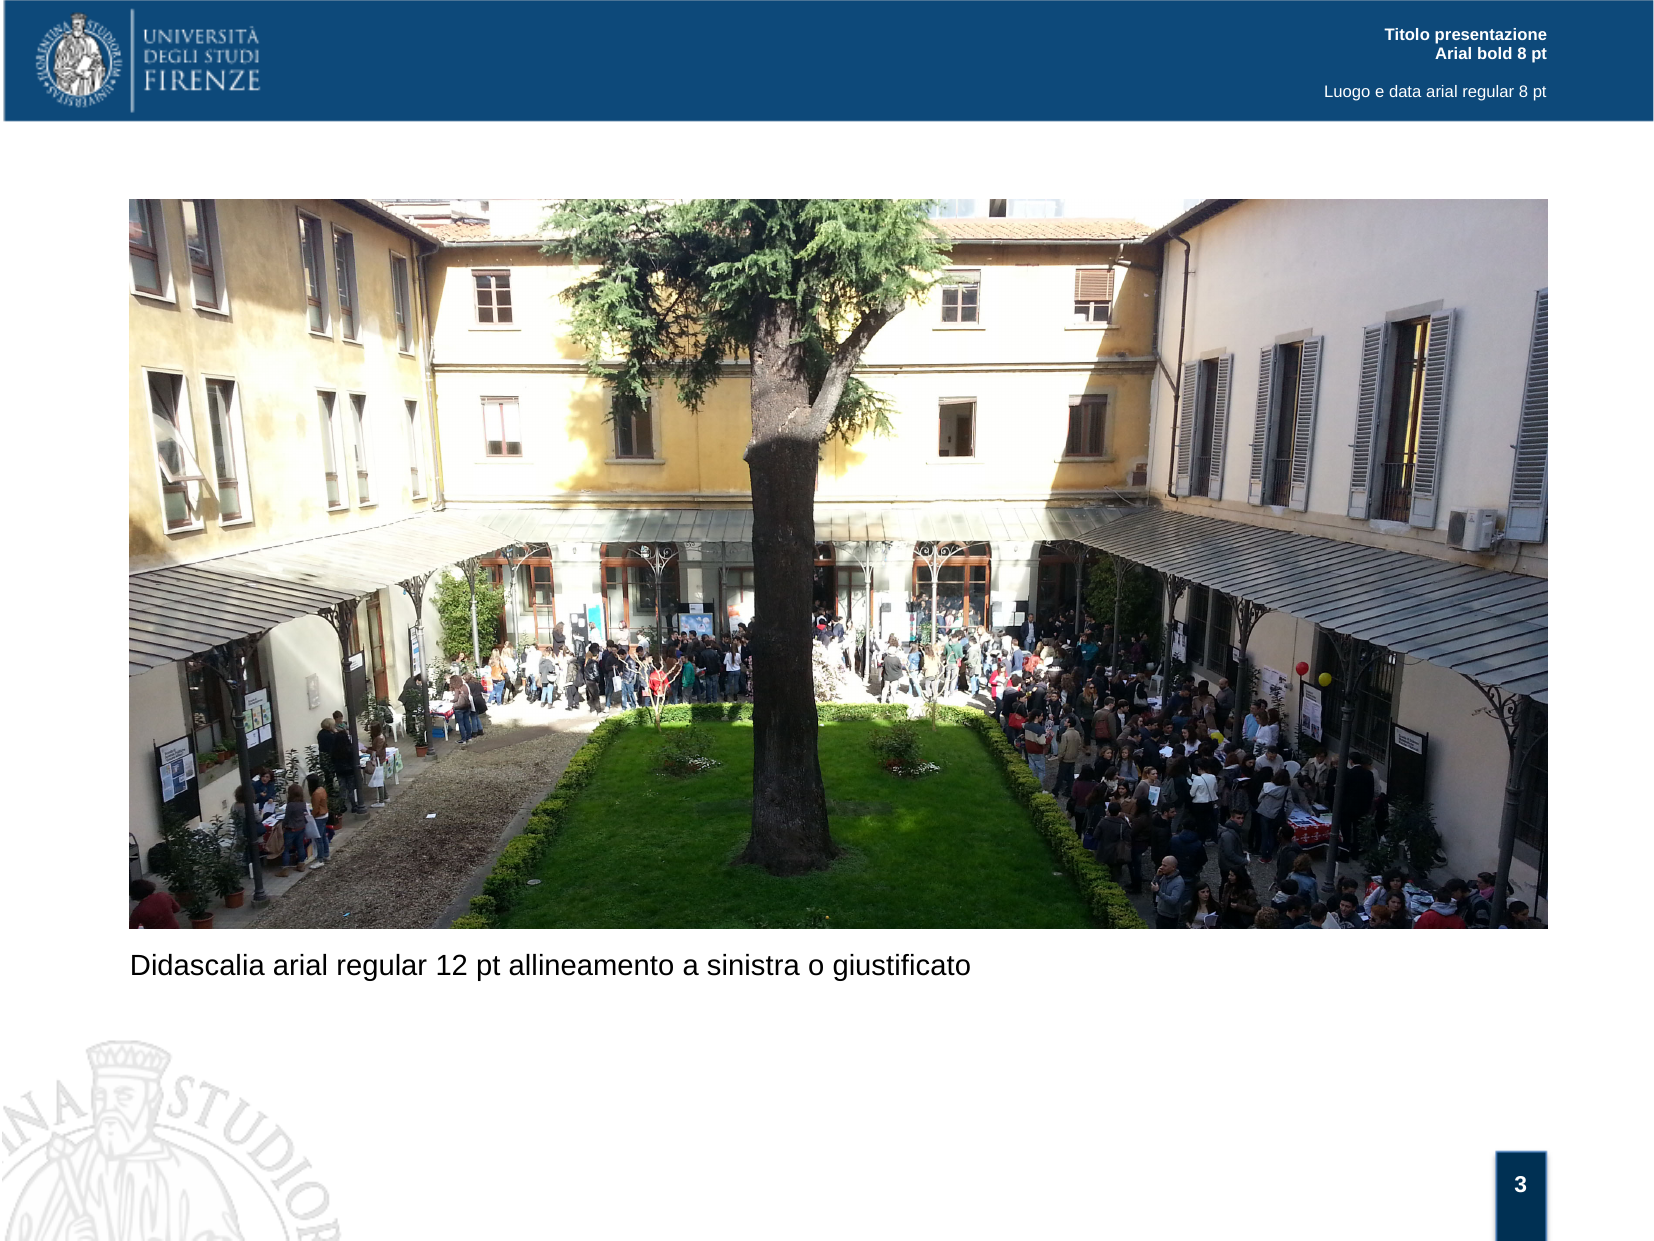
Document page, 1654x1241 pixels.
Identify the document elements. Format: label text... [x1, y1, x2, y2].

text_box Titolo presentazione Arial bold 8 pt Luogo e data arial regular 8 pt [685, 24, 1548, 102]
text_box Didascalia arial regular 12 pt allineamento a sinistra o giustificato [129, 933, 1536, 999]
text_box 3 [1505, 1160, 1536, 1208]
picture [2, 0, 1654, 1241]
